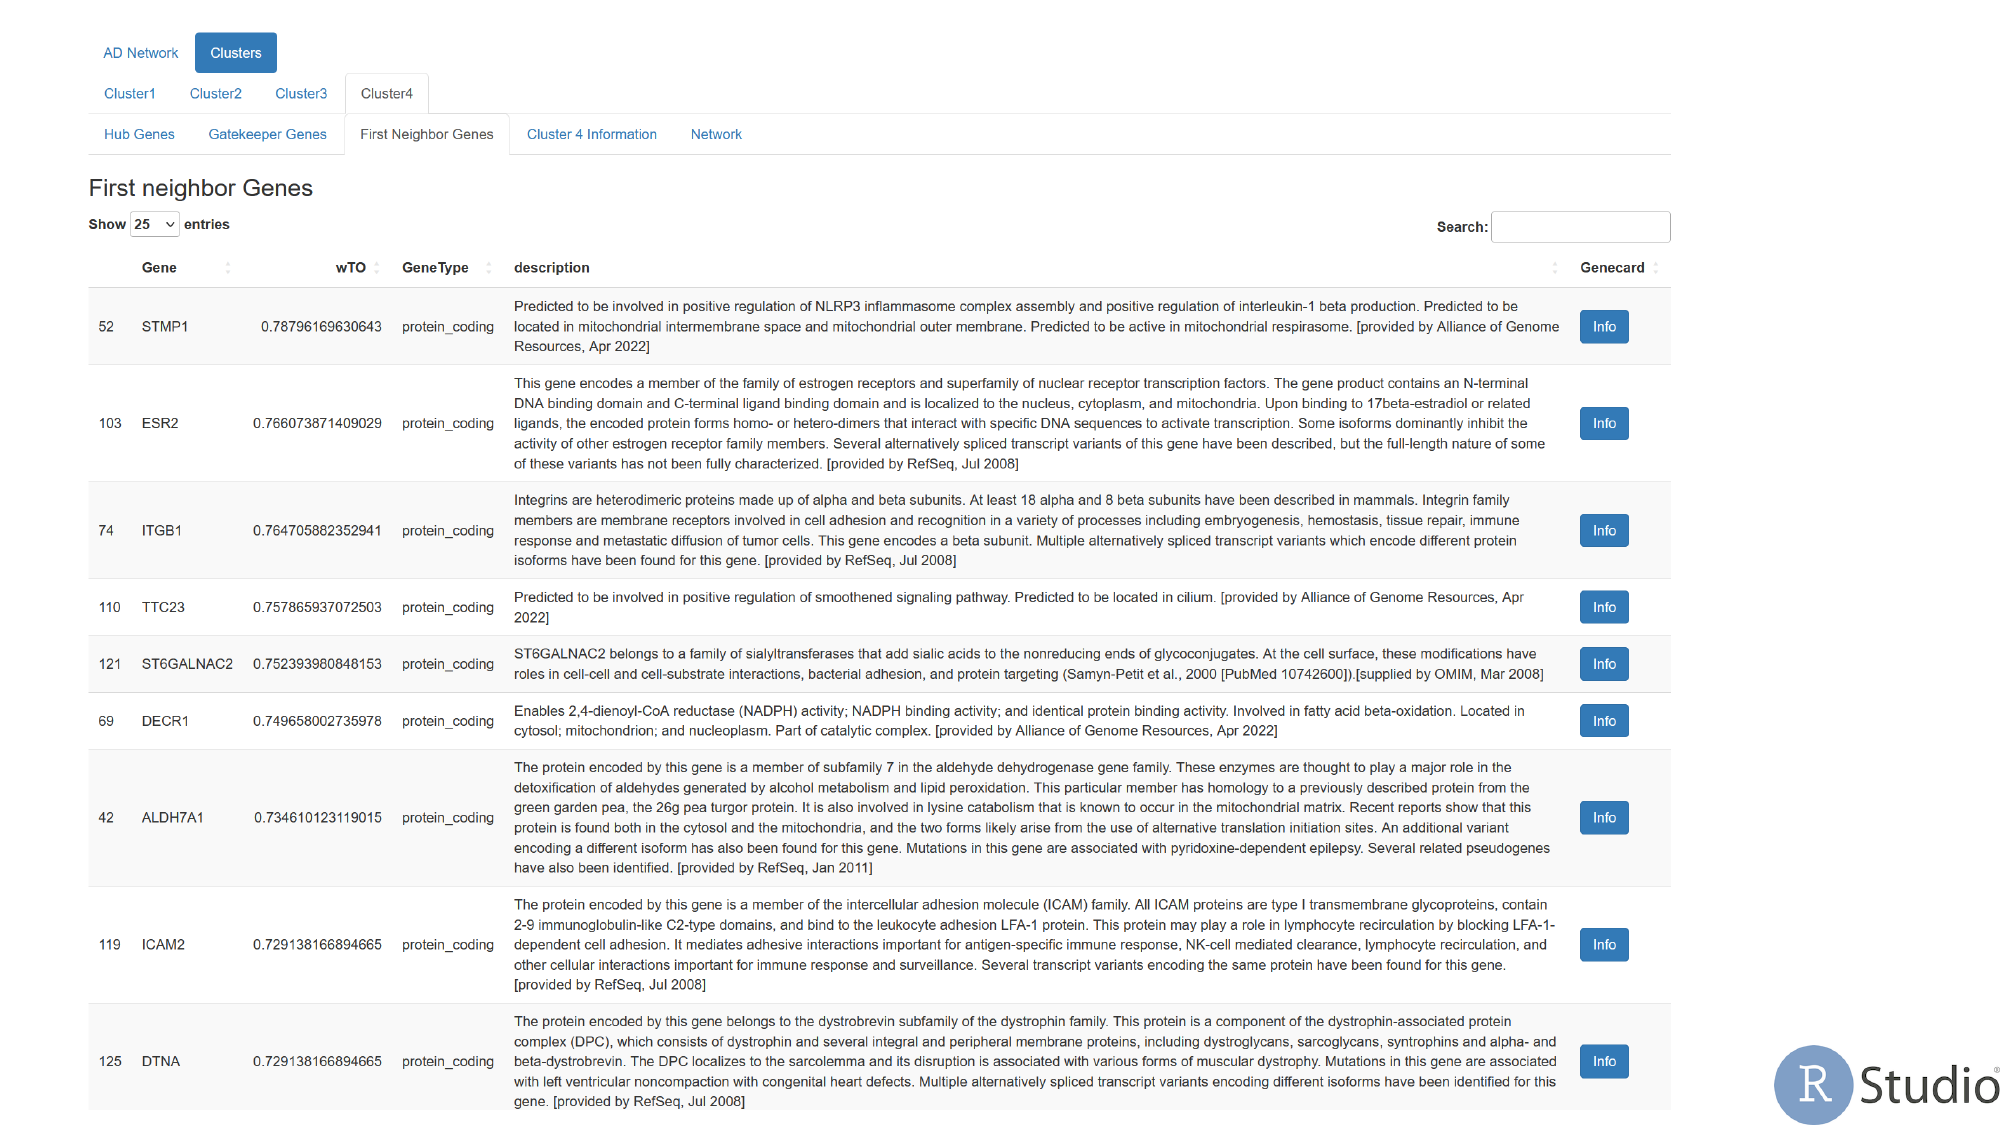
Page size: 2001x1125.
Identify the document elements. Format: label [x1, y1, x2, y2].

picture [66, 0, 1682, 1125]
picture [1774, 1045, 2000, 1125]
